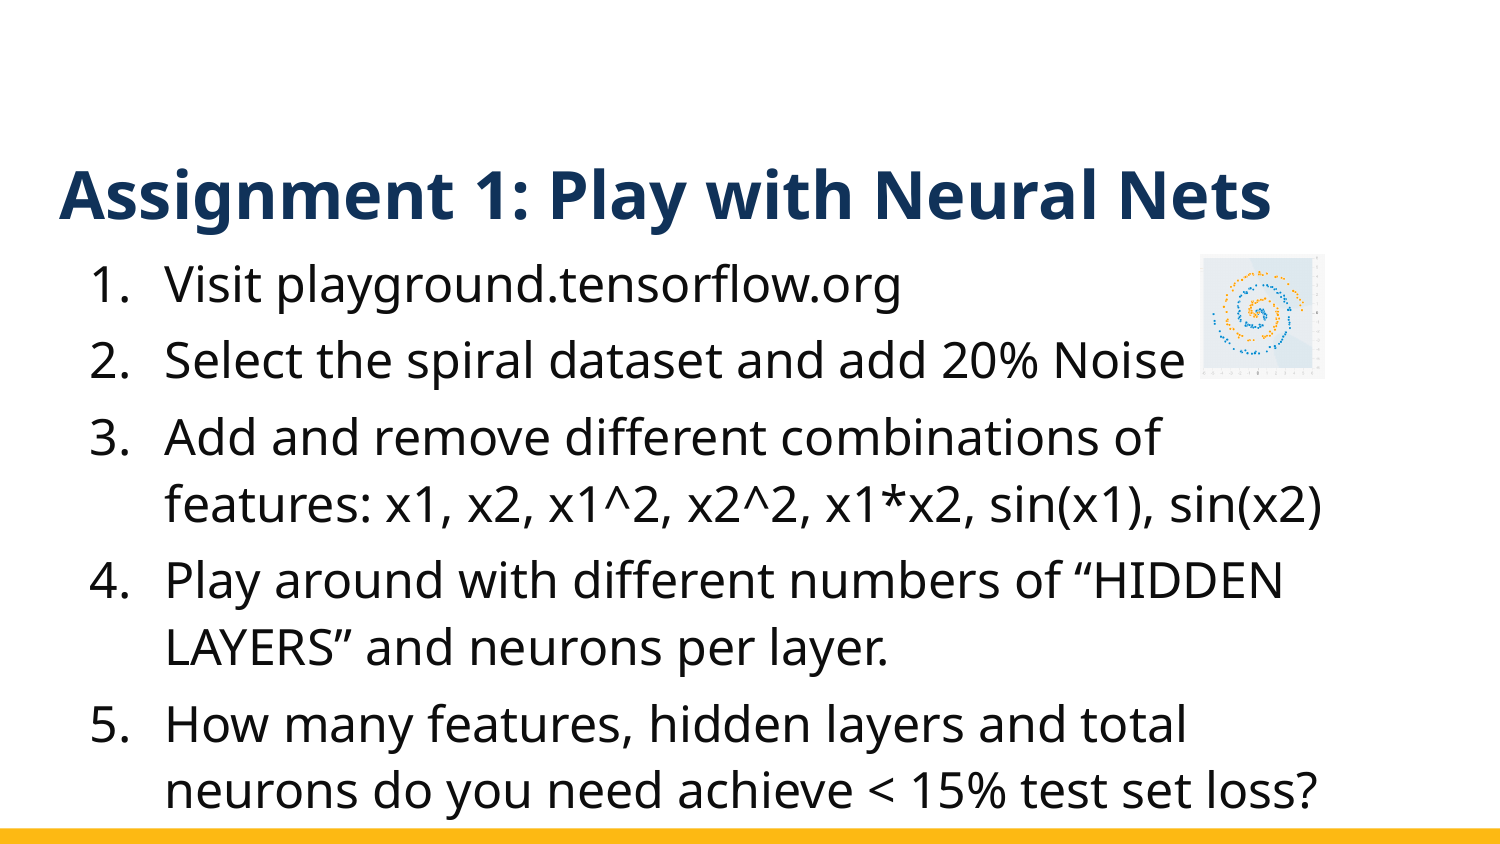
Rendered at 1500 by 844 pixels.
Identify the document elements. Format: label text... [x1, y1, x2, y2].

text_box Assignment 1: Play with Neural Nets [45, 0, 1470, 240]
picture [1200, 254, 1325, 379]
text_box Visit playground.tensorflow.org Select the spiral dataset and add 20% Noise Add and remove different combinations of features: x1, x2, x1^2, x2^2, x1*x2, sin(x1), sin(x2) Play around with different numbers of “HIDDEN LAYERS” and neurons per layer. How many features, hidden layers and total neurons do you need achieve < 15% test set loss? [74, 161, 1372, 579]
